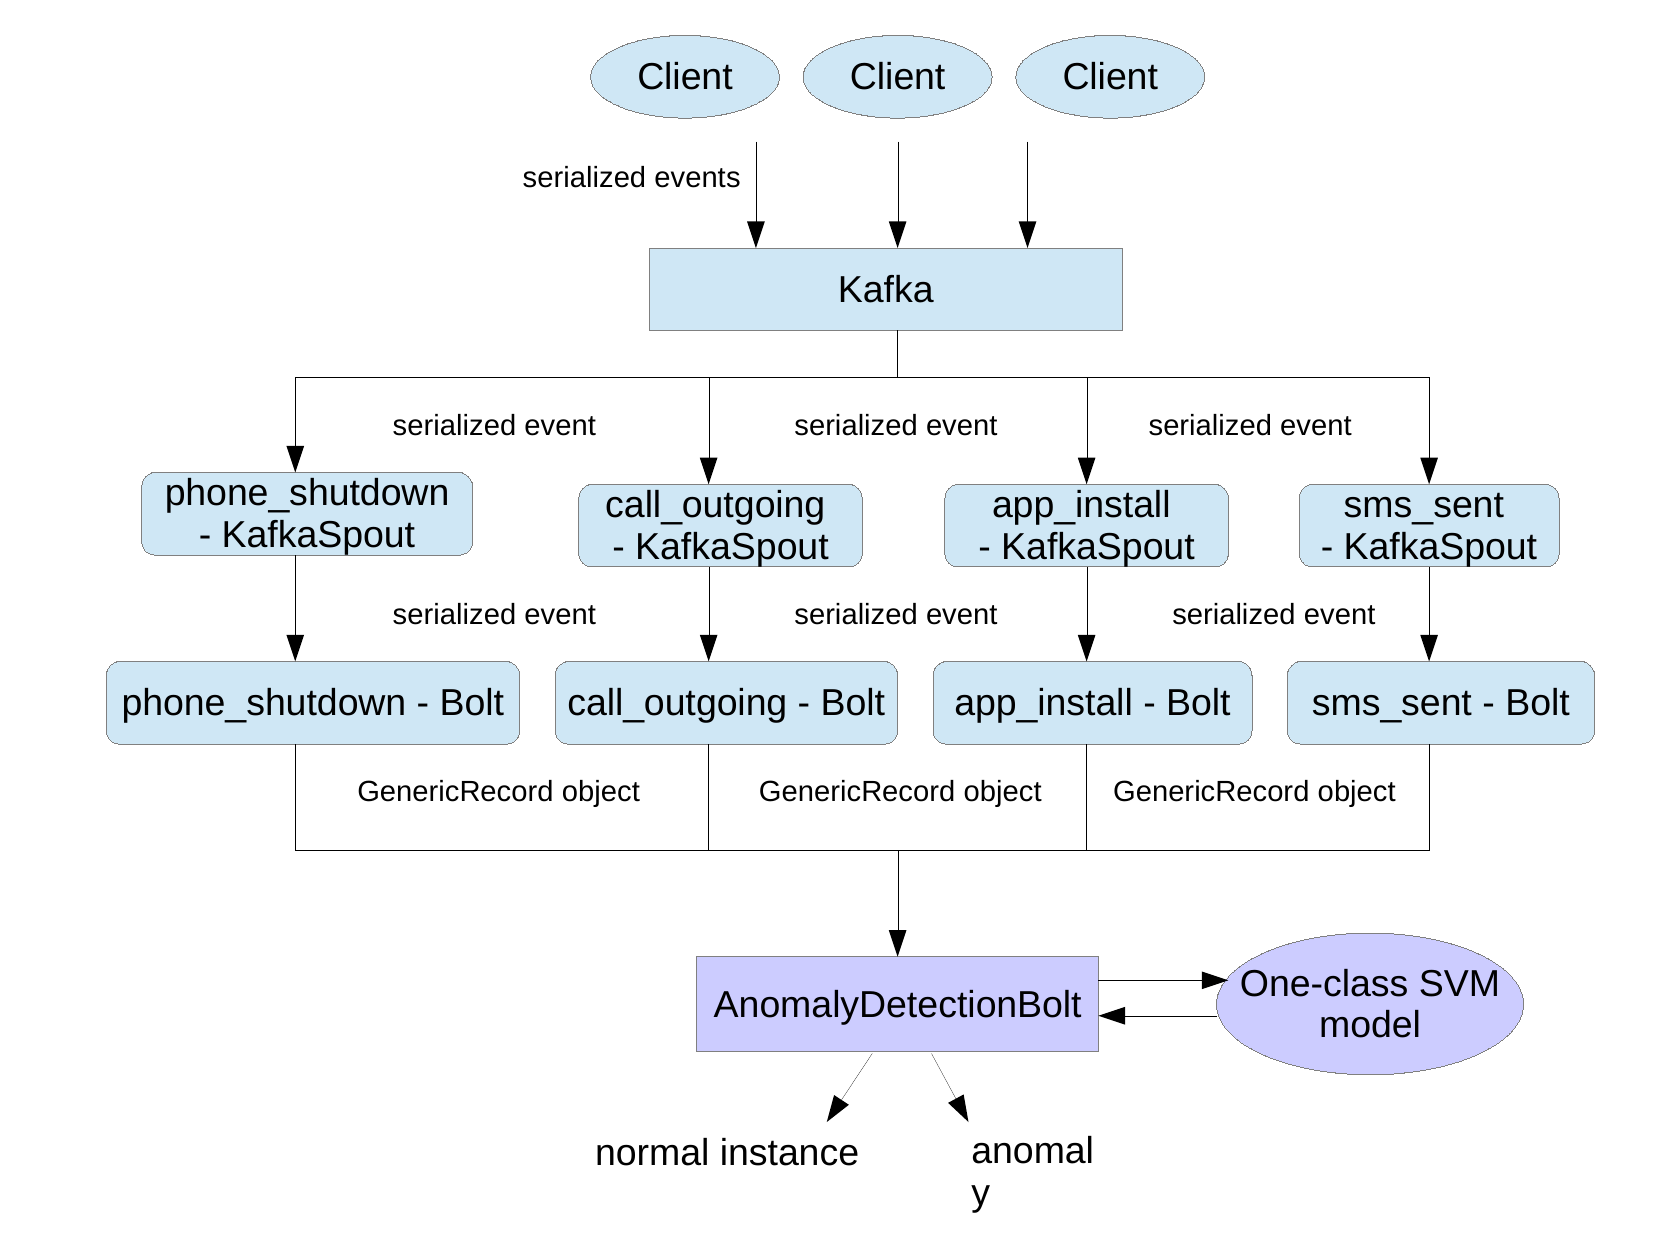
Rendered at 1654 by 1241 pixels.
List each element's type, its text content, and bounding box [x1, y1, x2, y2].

text_box sms_sent - Bolt [1287, 661, 1595, 745]
text_box phone_shutdown - KafkaSpout [141, 472, 473, 556]
text_box normal instance [580, 1124, 875, 1182]
text_box serialized event [377, 401, 626, 450]
text_box Client [1015, 35, 1205, 119]
text_box serialized events [507, 153, 756, 202]
text_box phone_shutdown - Bolt [106, 661, 520, 745]
text_box serialized event [377, 590, 626, 639]
text_box app_install - Bolt [933, 661, 1253, 745]
text_box serialized event [779, 401, 1028, 450]
text_box Client [590, 35, 780, 119]
text_box AnomalyDetectionBolt [696, 956, 1099, 1052]
text_box GenericRecord object [342, 767, 662, 816]
text_box call_outgoing - KafkaSpout [578, 484, 863, 567]
text_box sms_sent - KafkaSpout [1299, 484, 1560, 567]
text_box Client [803, 35, 993, 119]
text_box serialized event [1157, 590, 1406, 639]
text_box serialized event [1133, 401, 1382, 450]
text_box app_install - KafkaSpout [944, 484, 1229, 567]
text_box GenericRecord object [744, 767, 1063, 816]
text_box serialized event [779, 590, 1028, 639]
text_box anomaly [956, 1122, 1128, 1179]
text_box Kafka [649, 248, 1123, 331]
text_box One-class SVM model [1216, 933, 1524, 1075]
text_box GenericRecord object [1098, 767, 1418, 816]
text_box call_outgoing - Bolt [555, 661, 898, 745]
